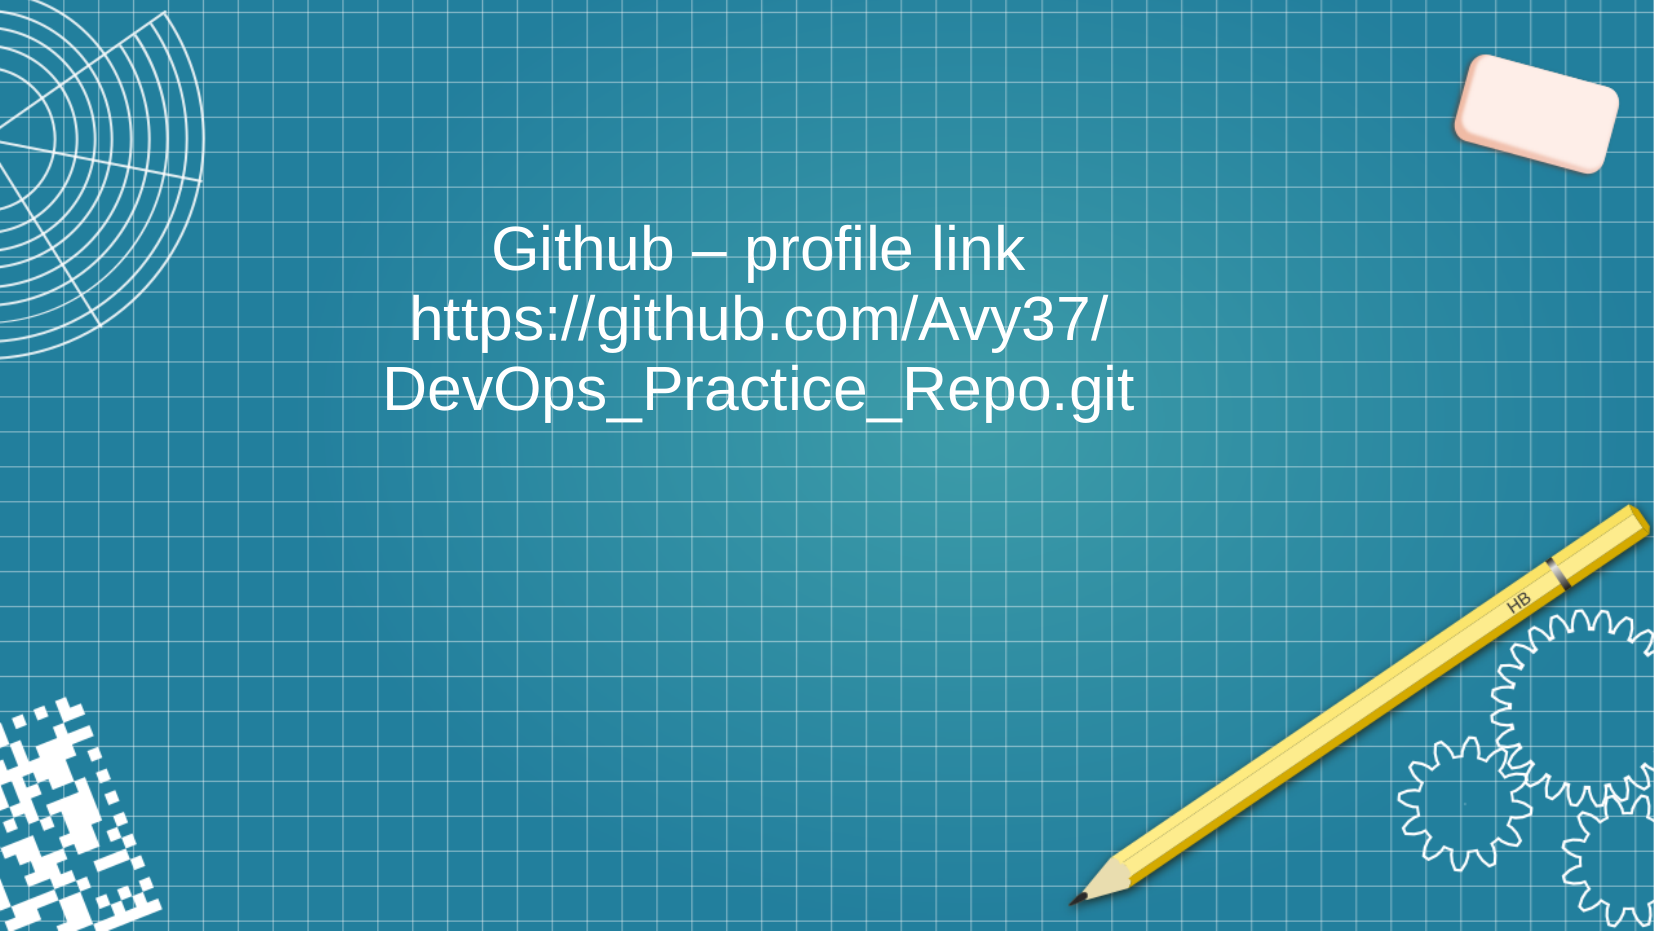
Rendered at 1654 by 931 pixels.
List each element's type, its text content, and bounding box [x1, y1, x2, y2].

picture [0, 0, 1654, 931]
text_box Github – profile link https://github.com/Avy37/DevOps_Practice_Repo.git [236, 206, 1283, 424]
